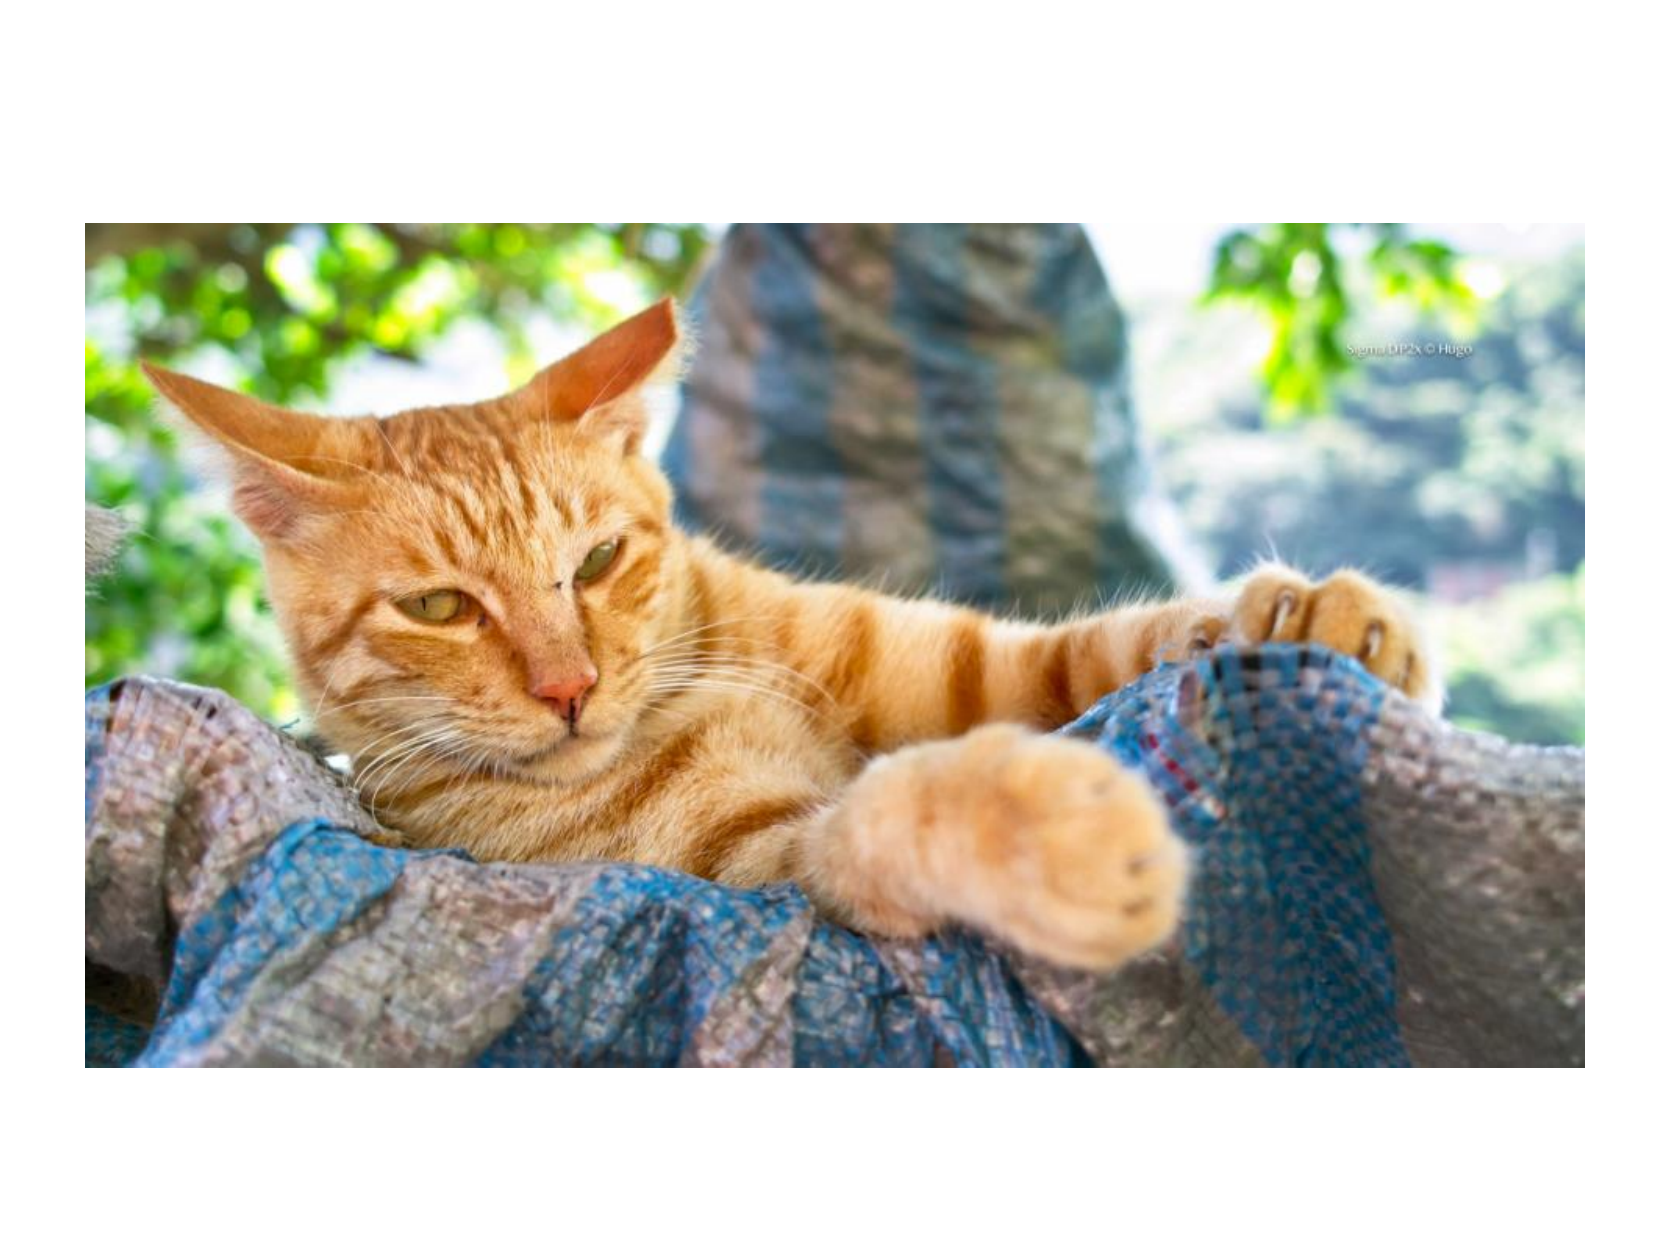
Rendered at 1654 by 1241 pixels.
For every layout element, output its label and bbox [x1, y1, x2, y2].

picture [85, 223, 1585, 1068]
